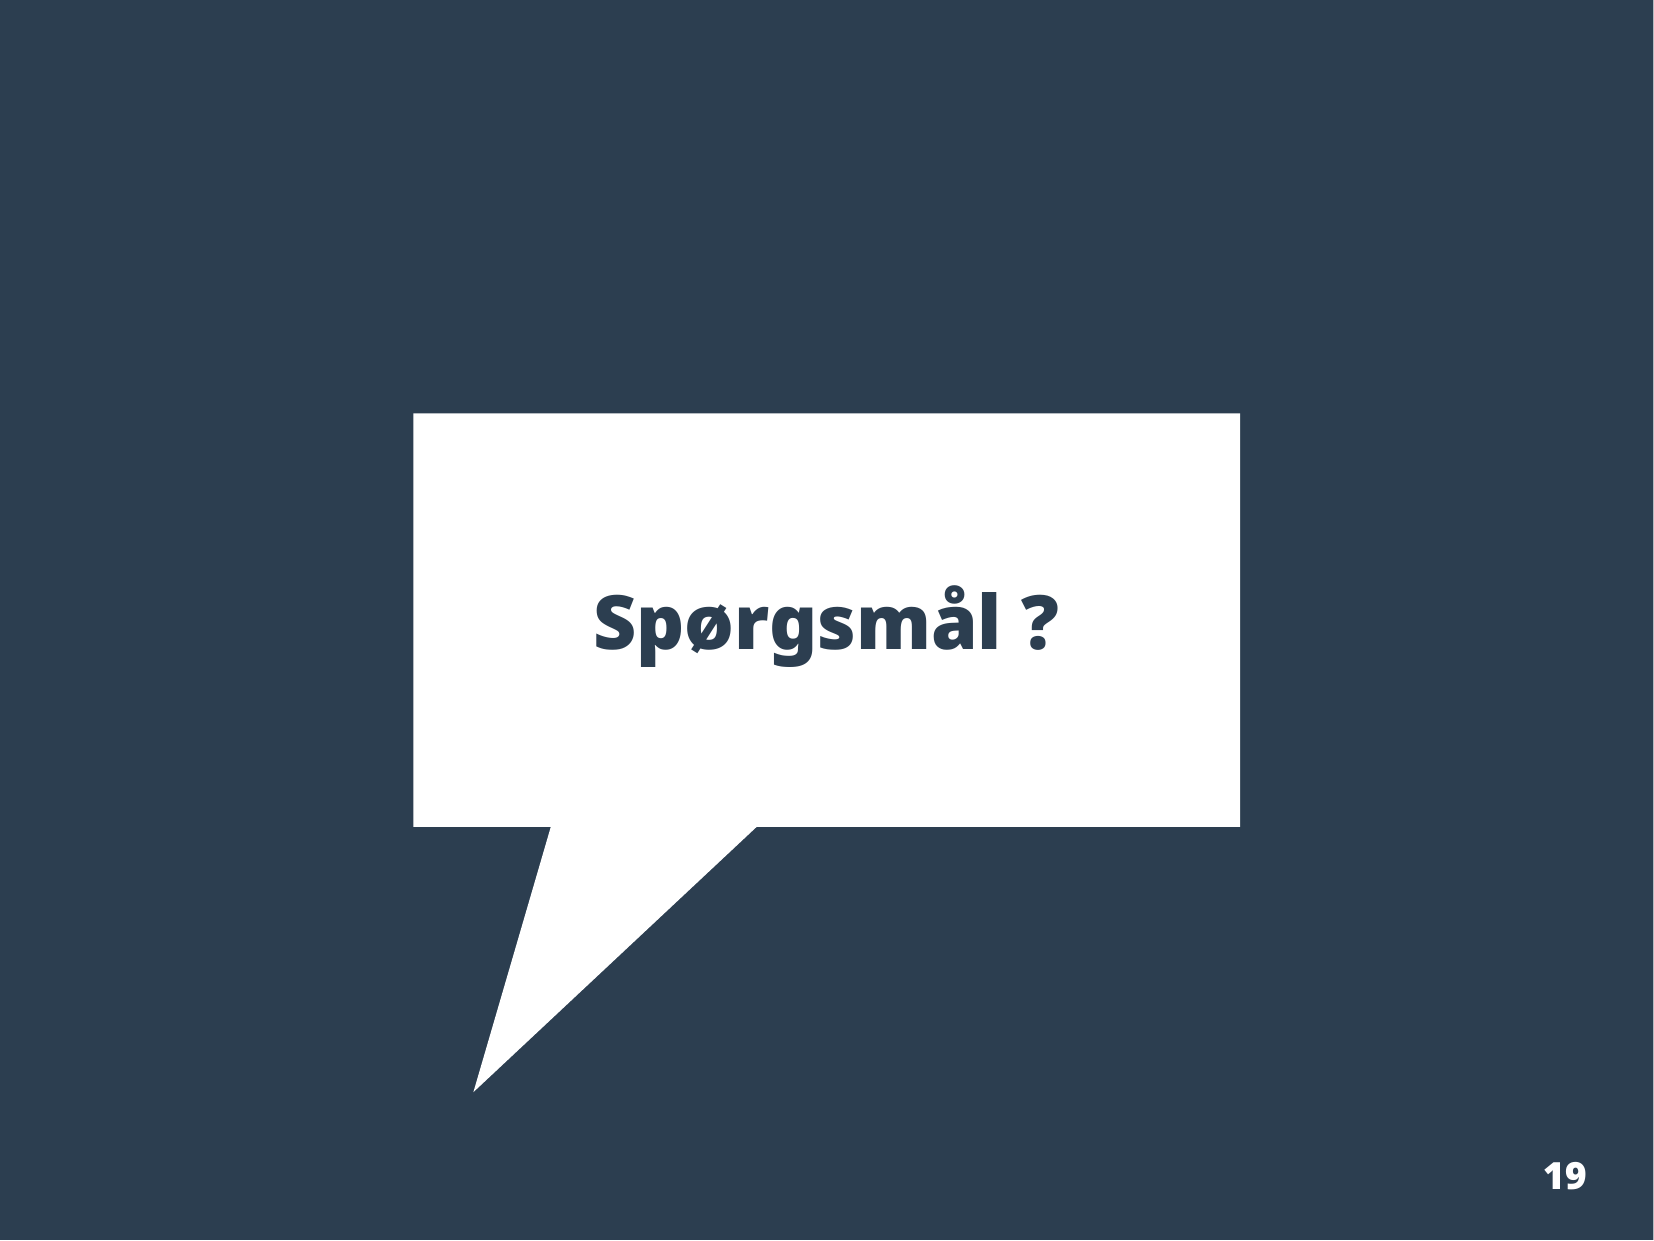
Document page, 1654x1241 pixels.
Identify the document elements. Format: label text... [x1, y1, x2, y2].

title Spørgsmål ? [442, 442, 1211, 798]
